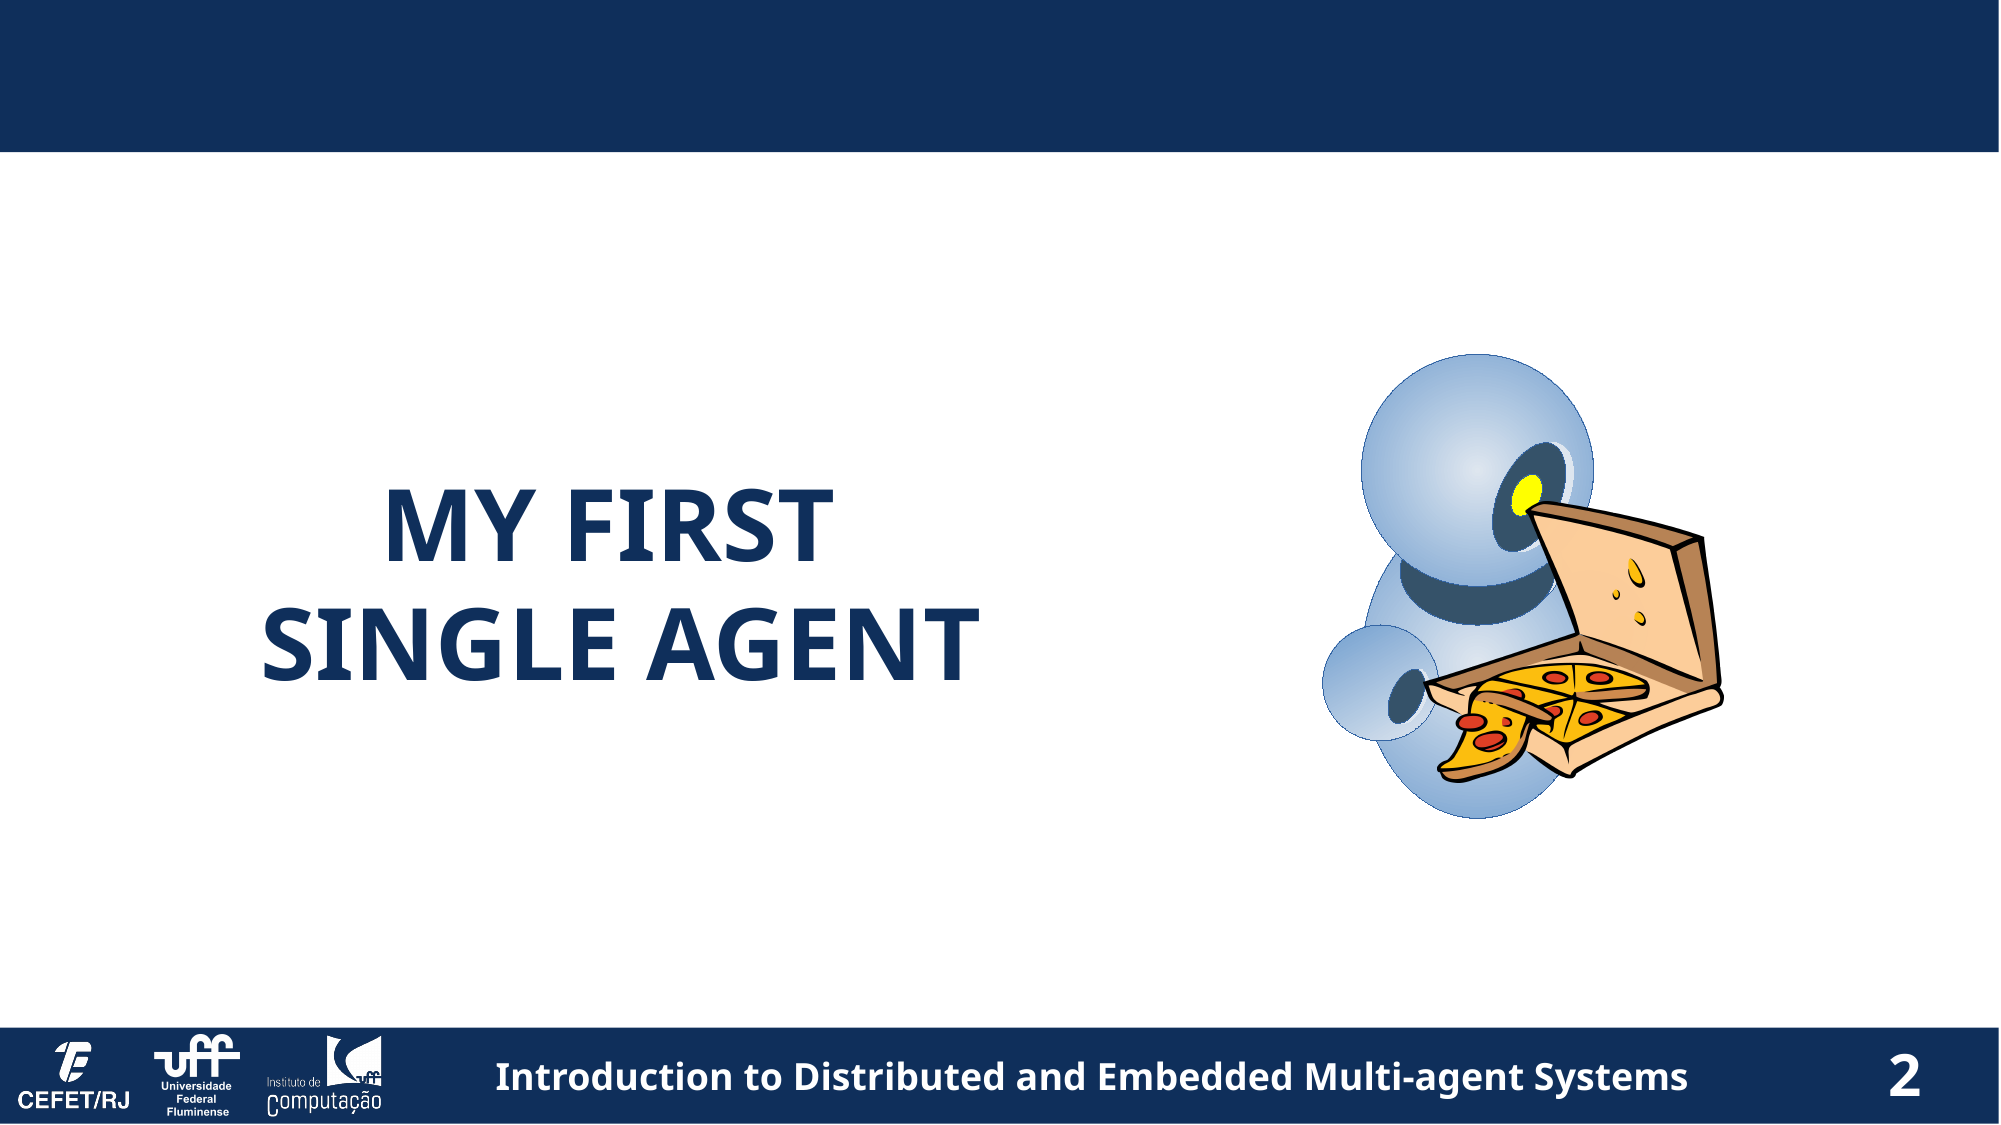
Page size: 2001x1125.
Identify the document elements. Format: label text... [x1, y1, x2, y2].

text_box MY FIRST SINGLE AGENT [115, 453, 1127, 709]
picture [1423, 501, 1724, 783]
picture [153, 1033, 241, 1121]
picture [18, 1021, 129, 1125]
text_box [1322, 354, 1594, 819]
picture [265, 1033, 383, 1117]
